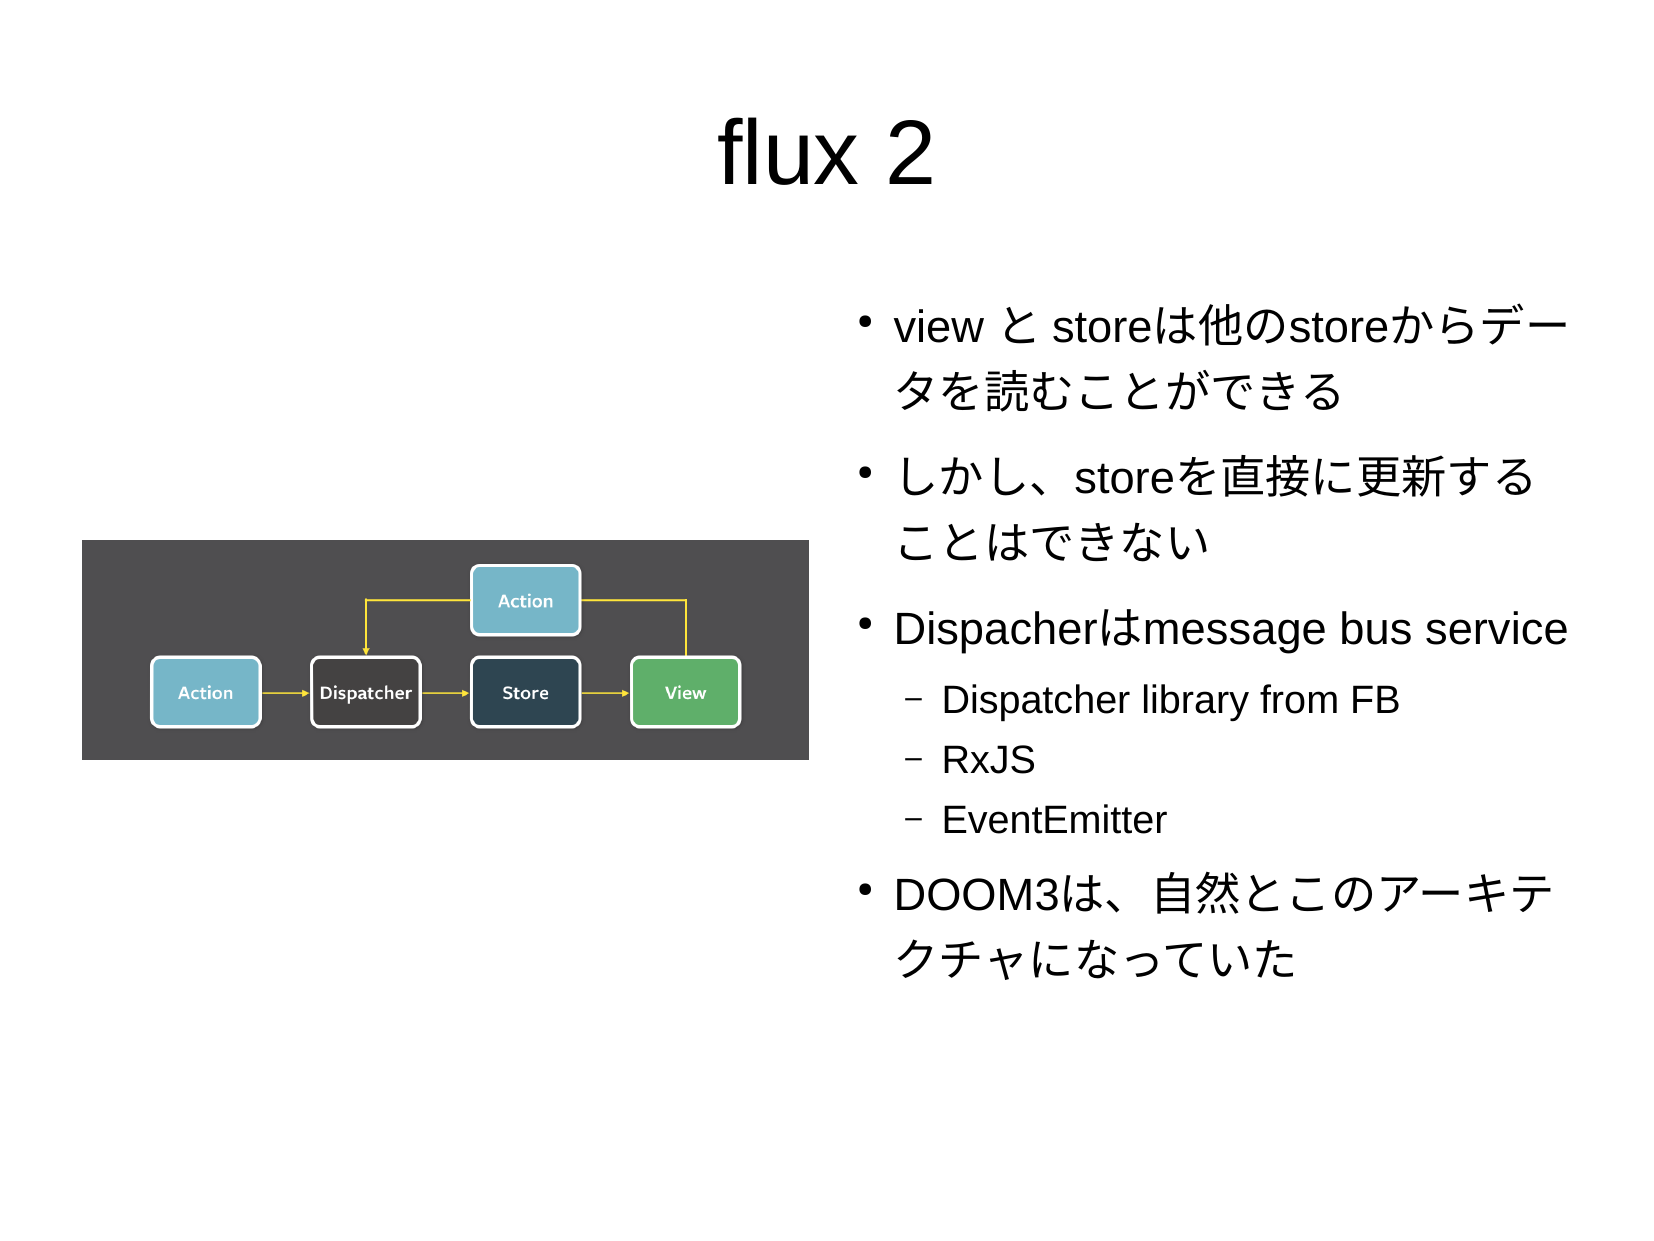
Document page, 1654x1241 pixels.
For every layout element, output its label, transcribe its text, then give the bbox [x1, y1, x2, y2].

list view と storeは他のstoreからデータを読むことができる しかし、storeを直接に更新することはできない Dispacherはmessage bus service Dispatcher library from FB RxJS EventEmitter DOOM3は、自然とこのアーキテクチャになっていた [845, 290, 1572, 1010]
title flux 2 [82, 49, 1571, 257]
picture [82, 540, 809, 760]
